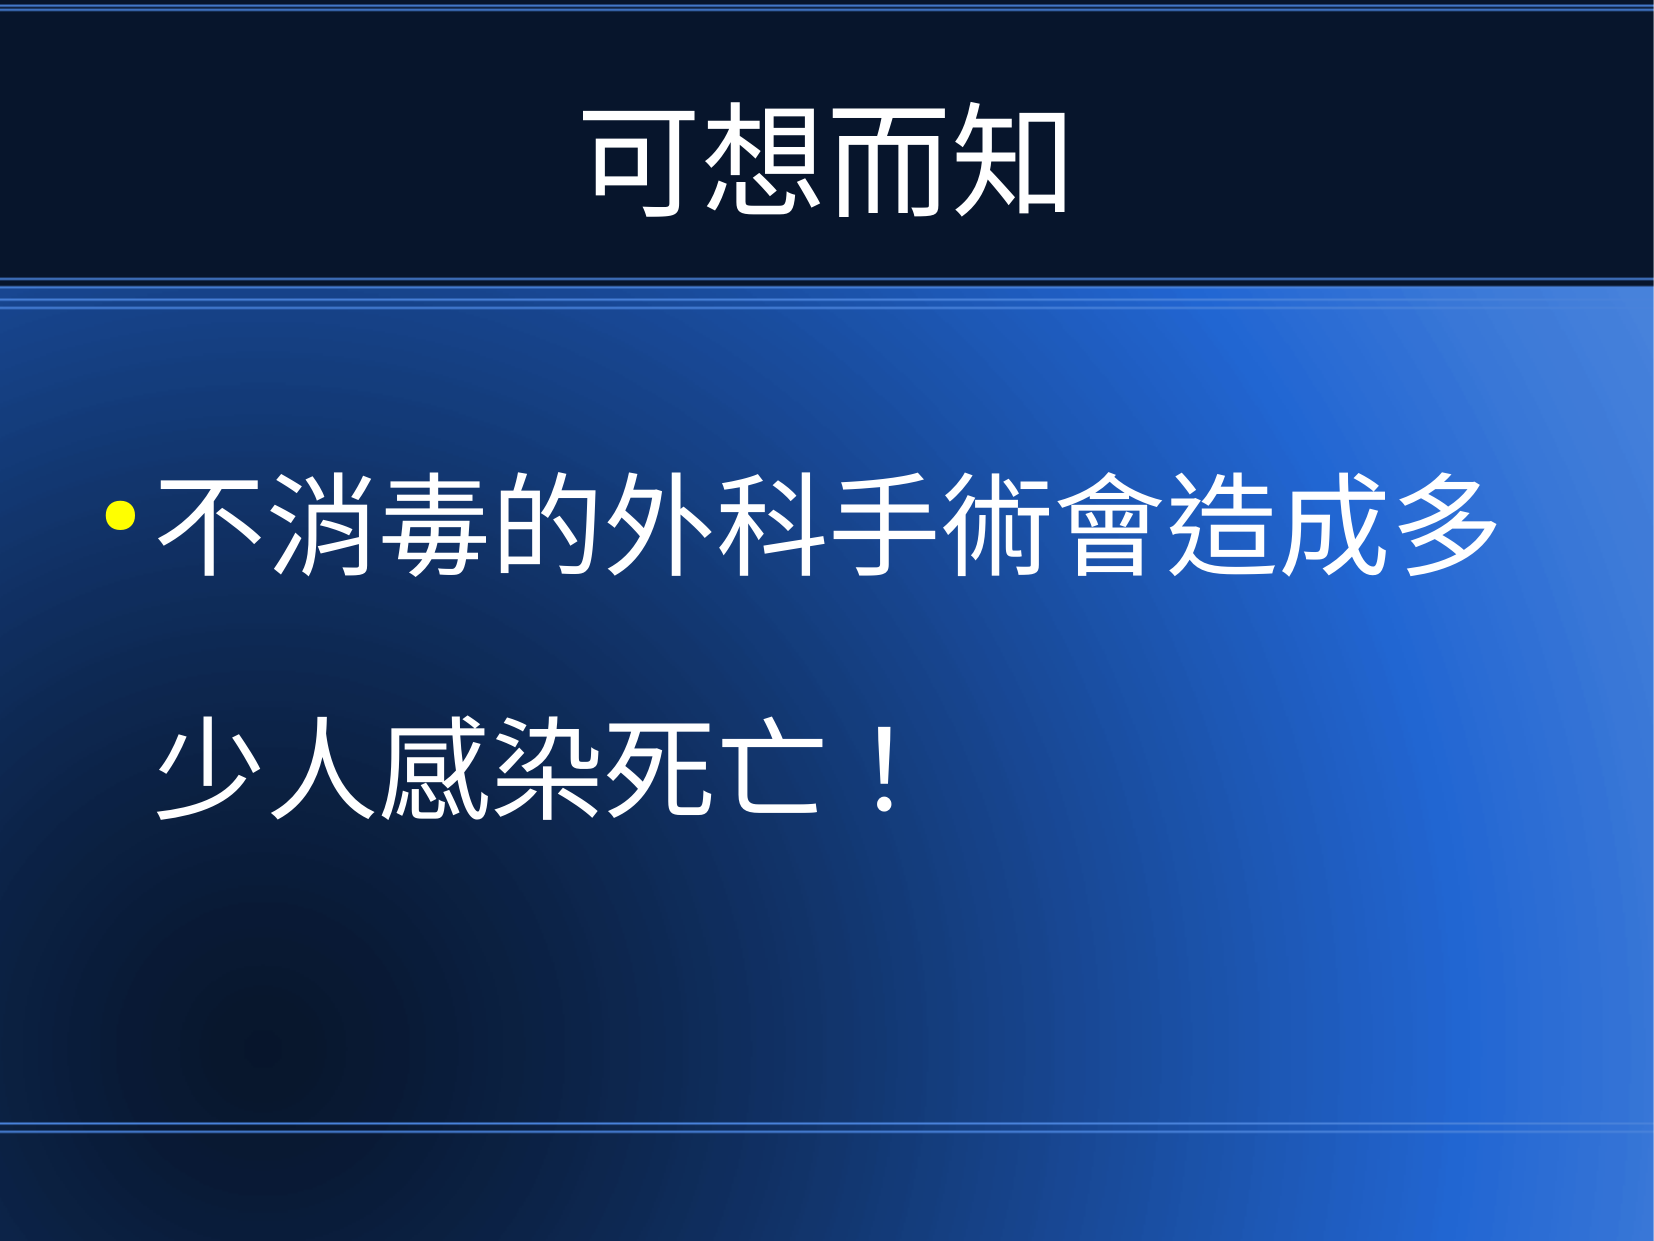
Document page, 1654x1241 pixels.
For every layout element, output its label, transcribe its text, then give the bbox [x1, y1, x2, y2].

title 可想而知 [82, 49, 1571, 257]
picture [0, 0, 1654, 1241]
list 不消毒的外科手術會造成多少人感染死亡！ [82, 355, 1571, 1241]
